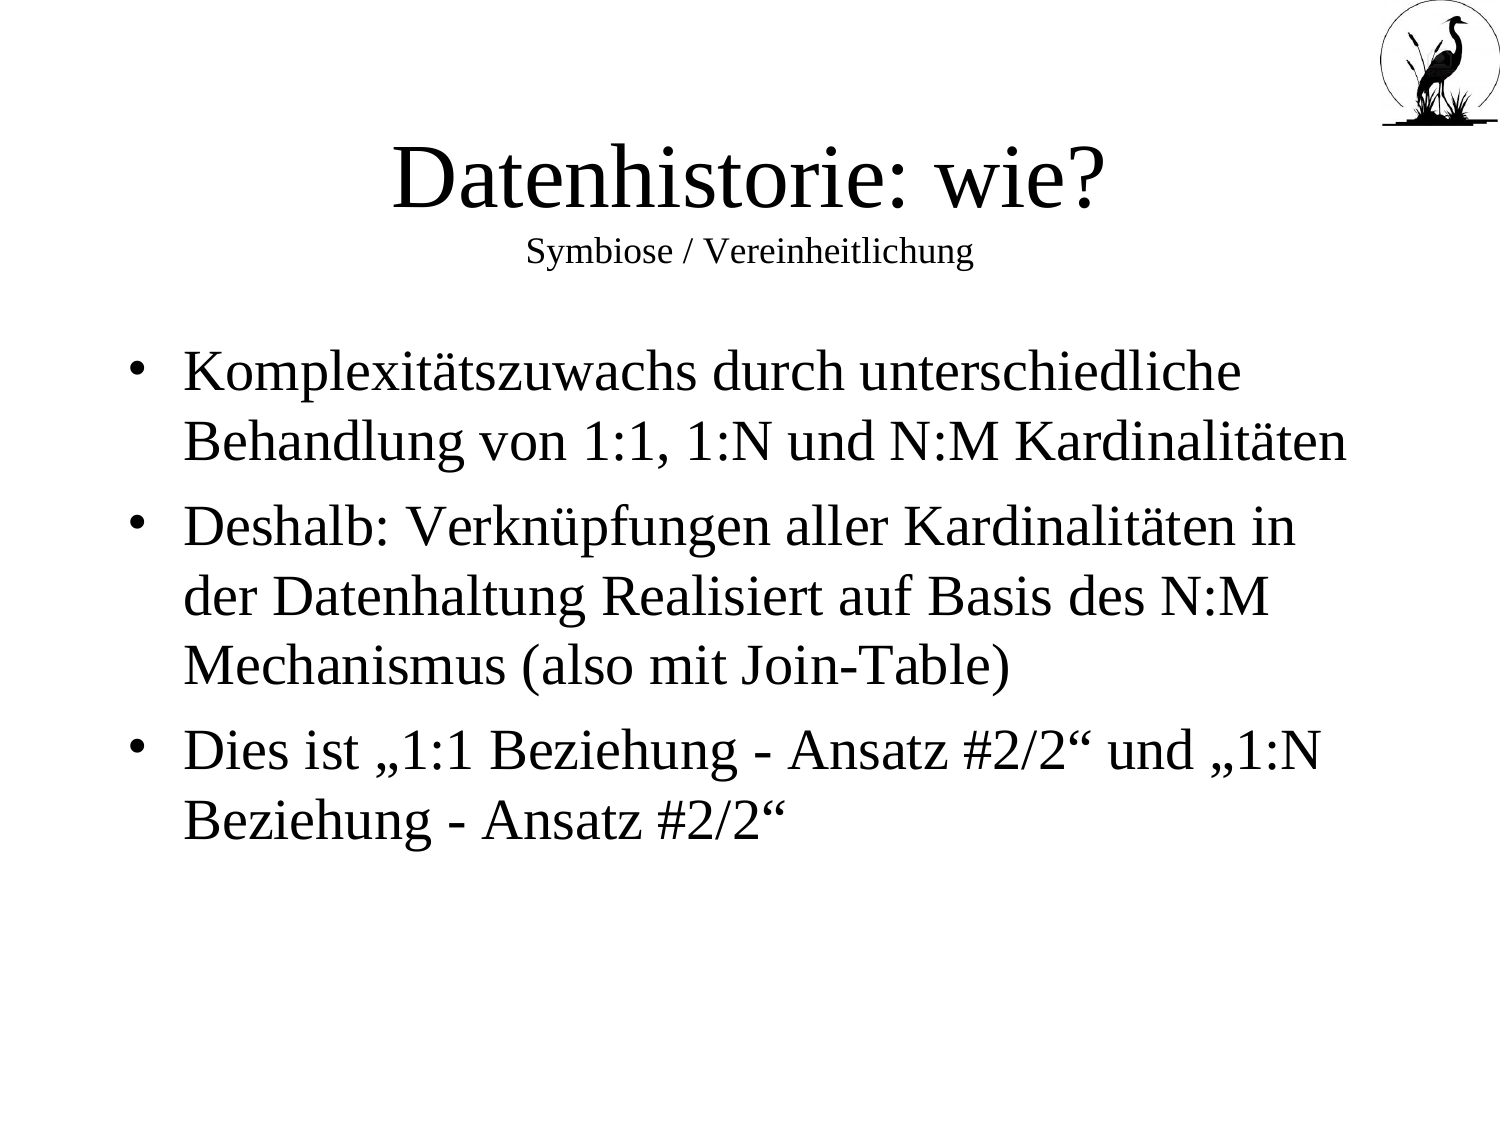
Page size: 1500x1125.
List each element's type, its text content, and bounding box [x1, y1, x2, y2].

picture [1380, 0, 1500, 126]
title Datenhistorie: wie? Symbiose / Vereinheitlichung [112, 99, 1388, 288]
list Komplexitätszuwachs durch unterschiedliche Behandlung von 1:1, 1:N und N:M Kardinalitäten Deshalb: Verknüpfungen aller Kardinalitäten in der Datenhaltung Realisiert auf Basis des N:M Mechanismus (also mit Join-Table) Dies ist „1:1 Beziehung - Ansatz #2/2“ und „1:N Beziehung - Ansatz #2/2“ [112, 324, 1388, 1001]
